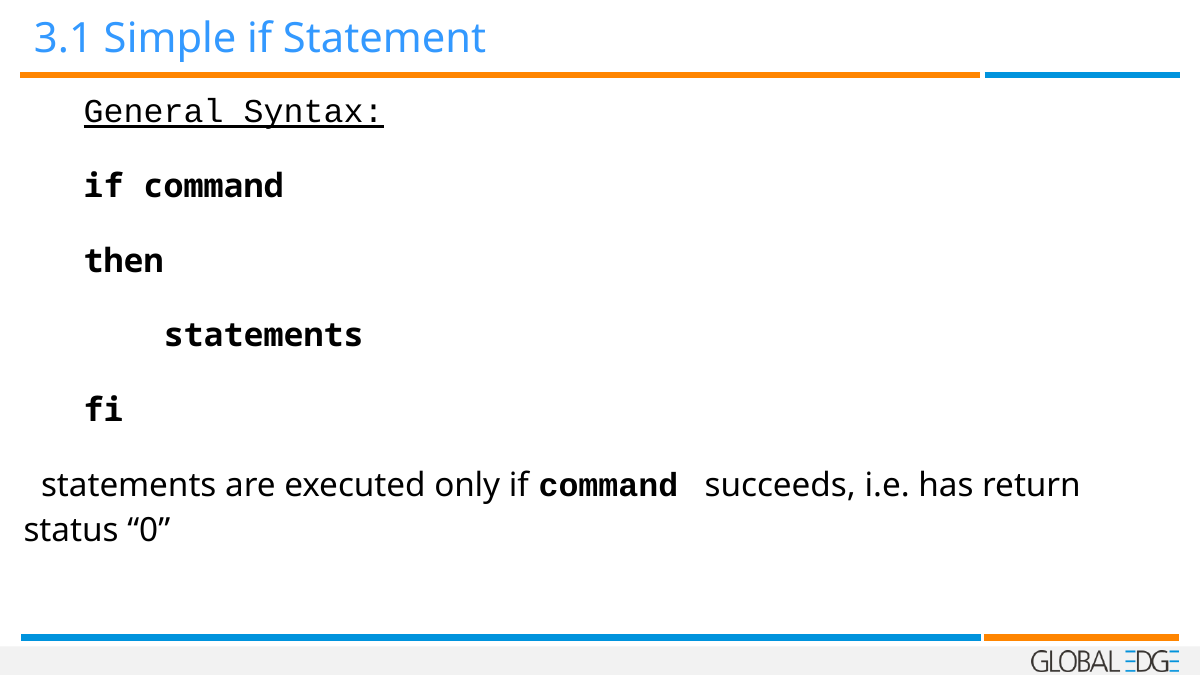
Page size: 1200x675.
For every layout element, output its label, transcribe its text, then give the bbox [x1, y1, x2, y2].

list General Syntax: if command then statements fi statements are executed only if command succeeds, i.e. has return status “0” [23, 94, 1170, 615]
picture [1031, 650, 1179, 672]
title 3.1 Simple if Statement [12, 9, 1088, 63]
